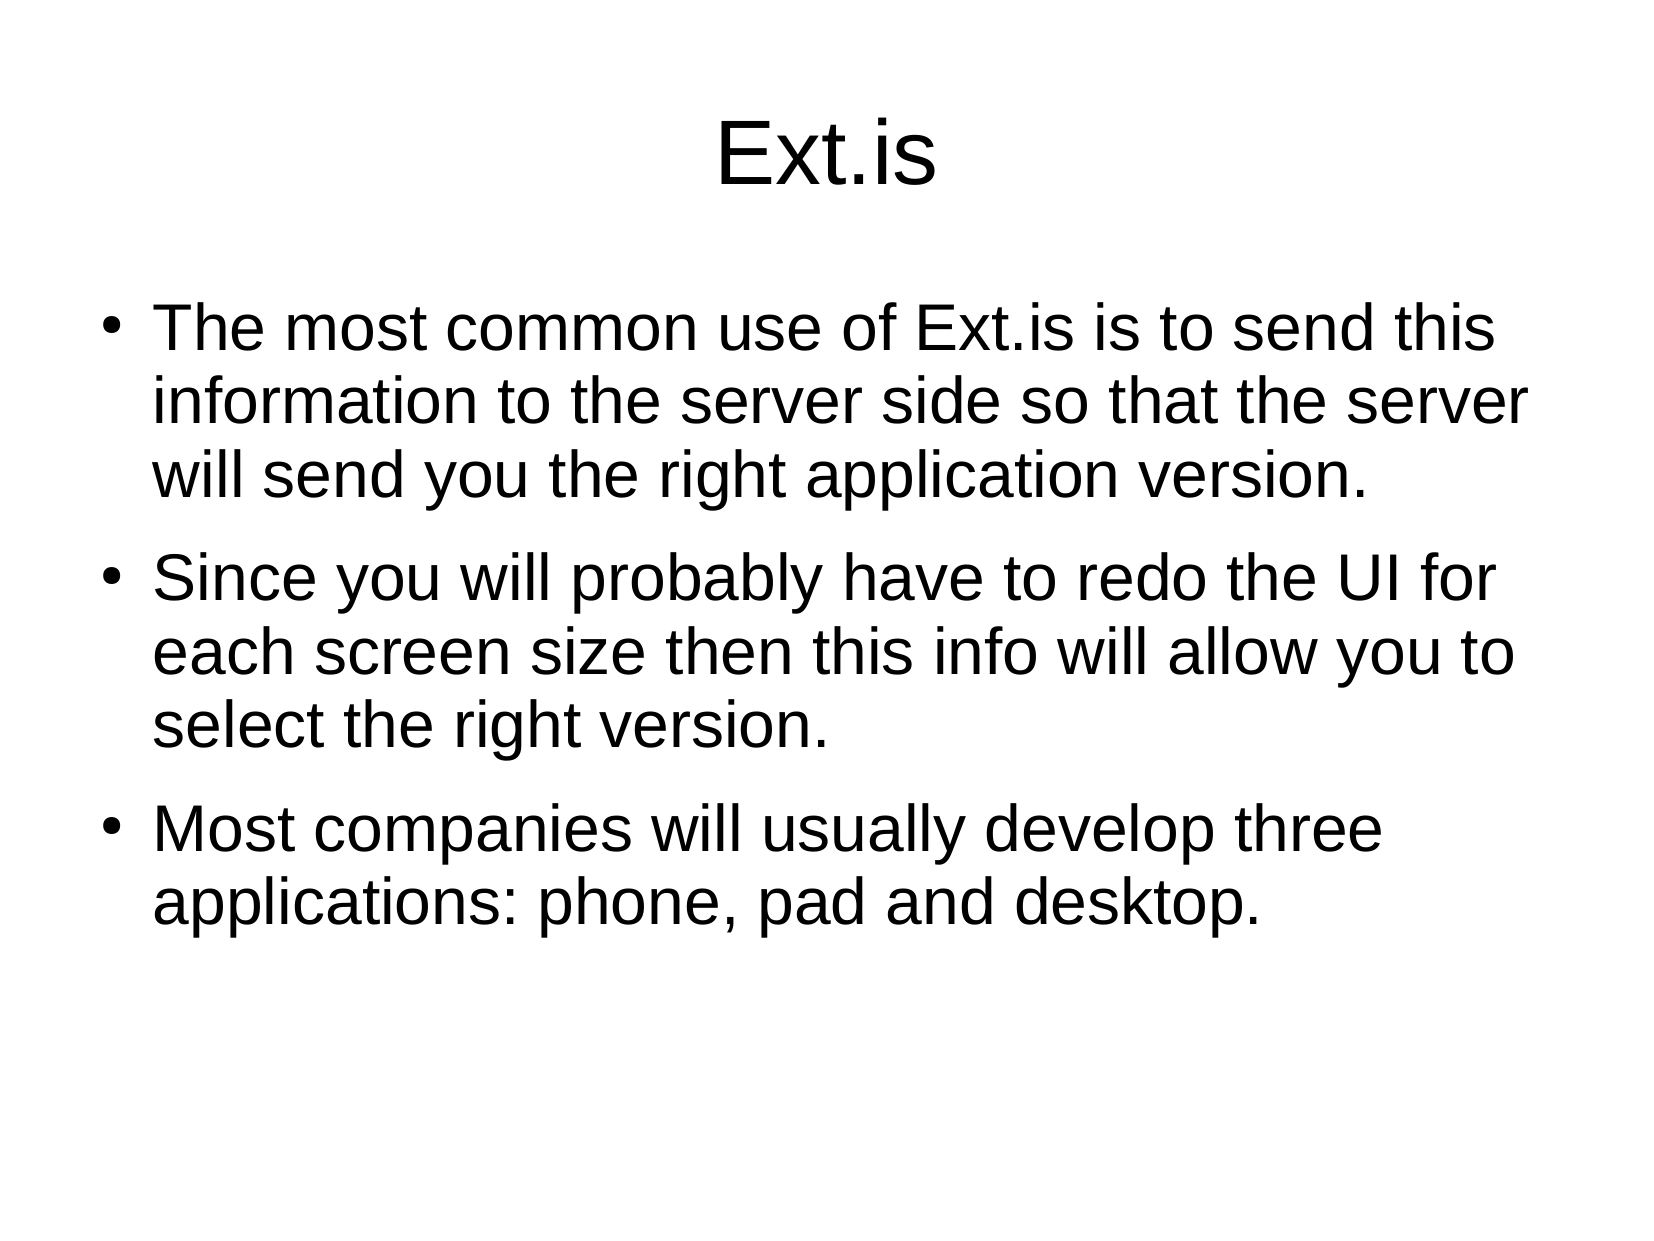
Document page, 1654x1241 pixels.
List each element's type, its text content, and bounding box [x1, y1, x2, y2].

list The most common use of Ext.is is to send this information to the server side so that the server will send you the right application version. Since you will probably have to redo the UI for each screen size then this info will allow you to select the right version. Most companies will usually develop three applications: phone, pad and desktop. [82, 290, 1538, 1010]
title Ext.is [82, 49, 1571, 257]
